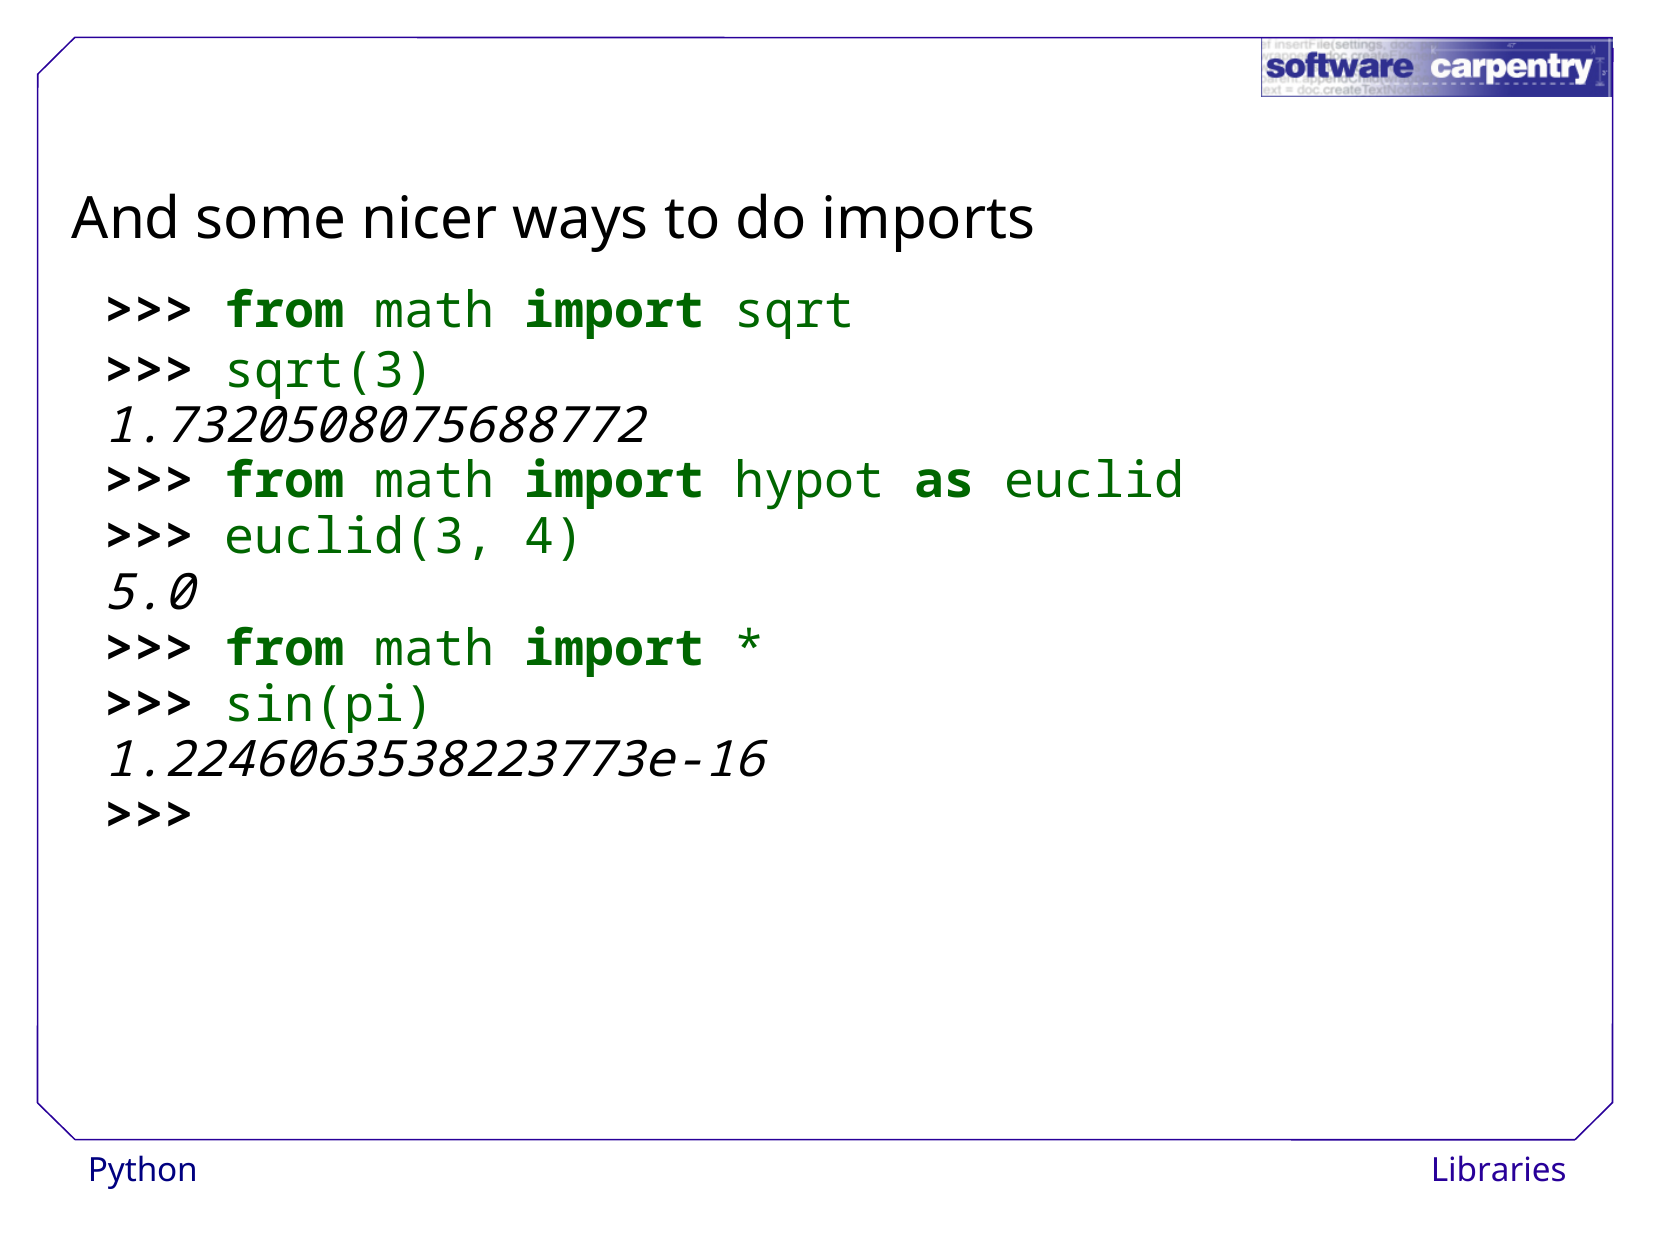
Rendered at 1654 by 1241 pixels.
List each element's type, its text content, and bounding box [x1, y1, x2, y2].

text_box And some nicer ways to do imports [57, 138, 1201, 259]
picture [1261, 39, 1613, 97]
text_box >>> from math import sqrt >>> sqrt(3) 1.7320508075688772 >>> from math import hypot as euclid >>> euclid(3, 4) 5.0 >>> from math import * >>> sin(pi) 1.2246063538223773e-16 >>> [89, 270, 1517, 857]
